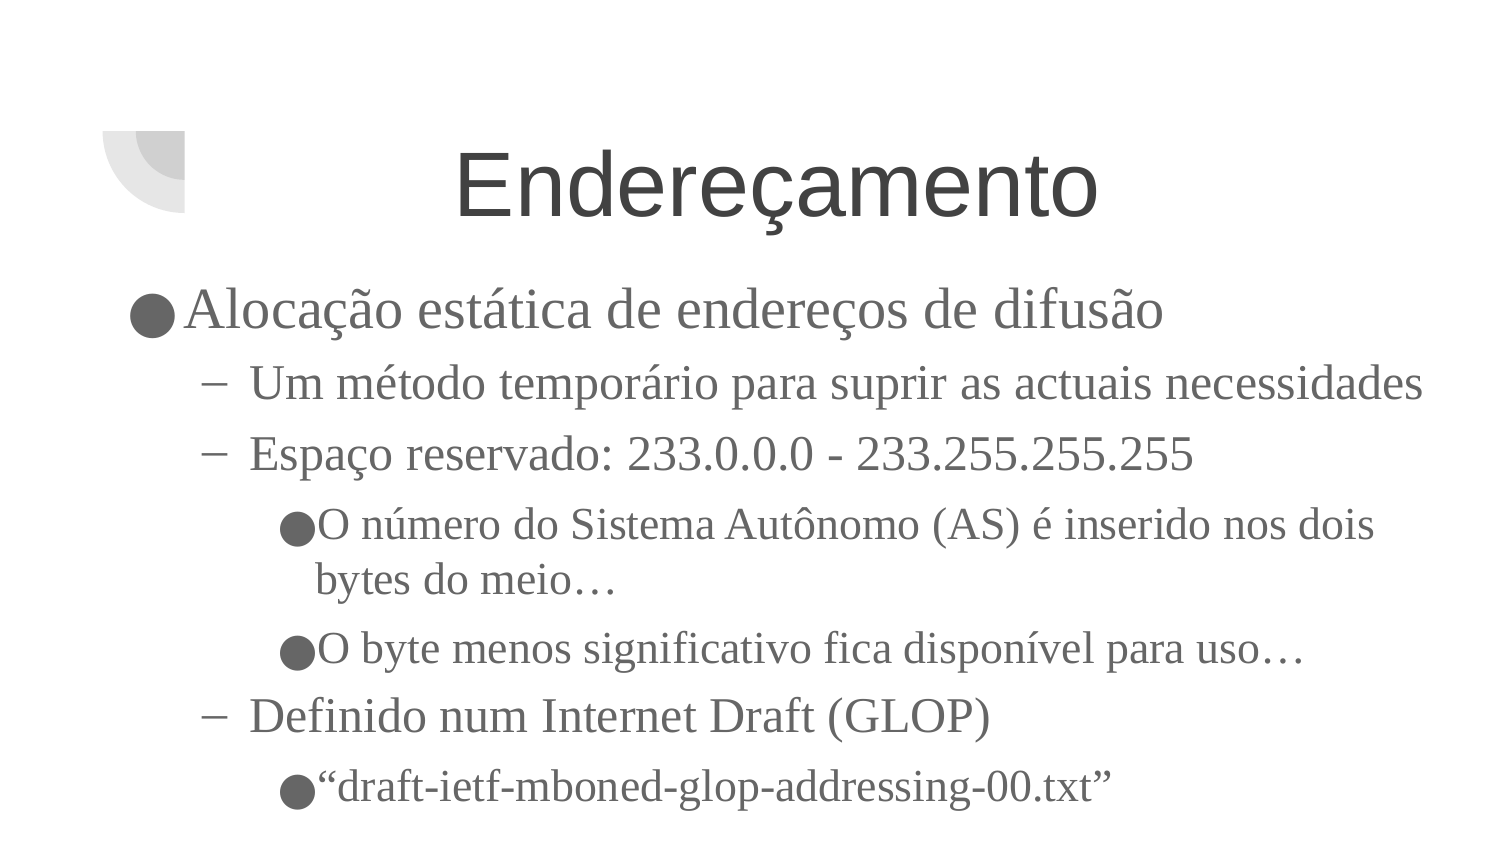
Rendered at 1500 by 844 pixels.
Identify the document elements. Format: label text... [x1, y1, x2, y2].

list Alocação estática de endereços de difusão Um método temporário para suprir as actuais necessidades Espaço reservado: 233.0.0.0 - 233.255.255.255 O número do Sistema Autônomo (AS) é inserido nos dois bytes do meio… O byte menos significativo fica disponível para uso… Definido num Internet Draft (GLOP) “draft-ietf-mboned-glop-addressing-00.txt” [112, 262, 1462, 804]
title Endereçamento [213, 98, 1368, 262]
